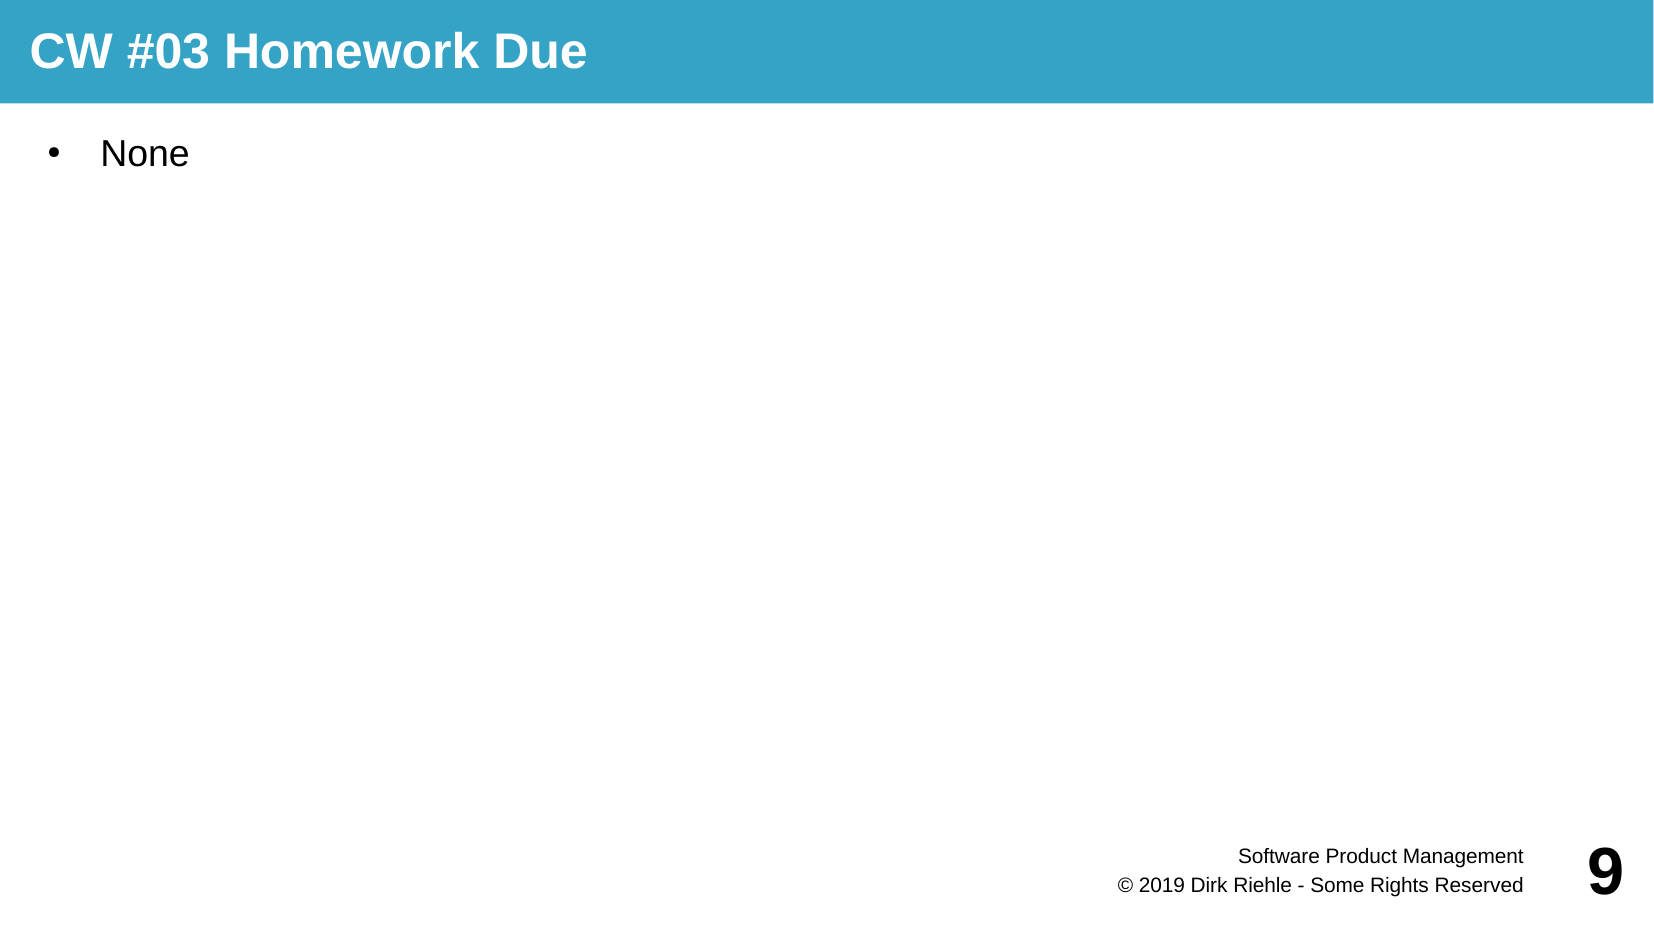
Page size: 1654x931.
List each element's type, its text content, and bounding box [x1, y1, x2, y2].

list None [29, 132, 1625, 798]
title CW #03 Homework Due [0, 0, 1654, 104]
